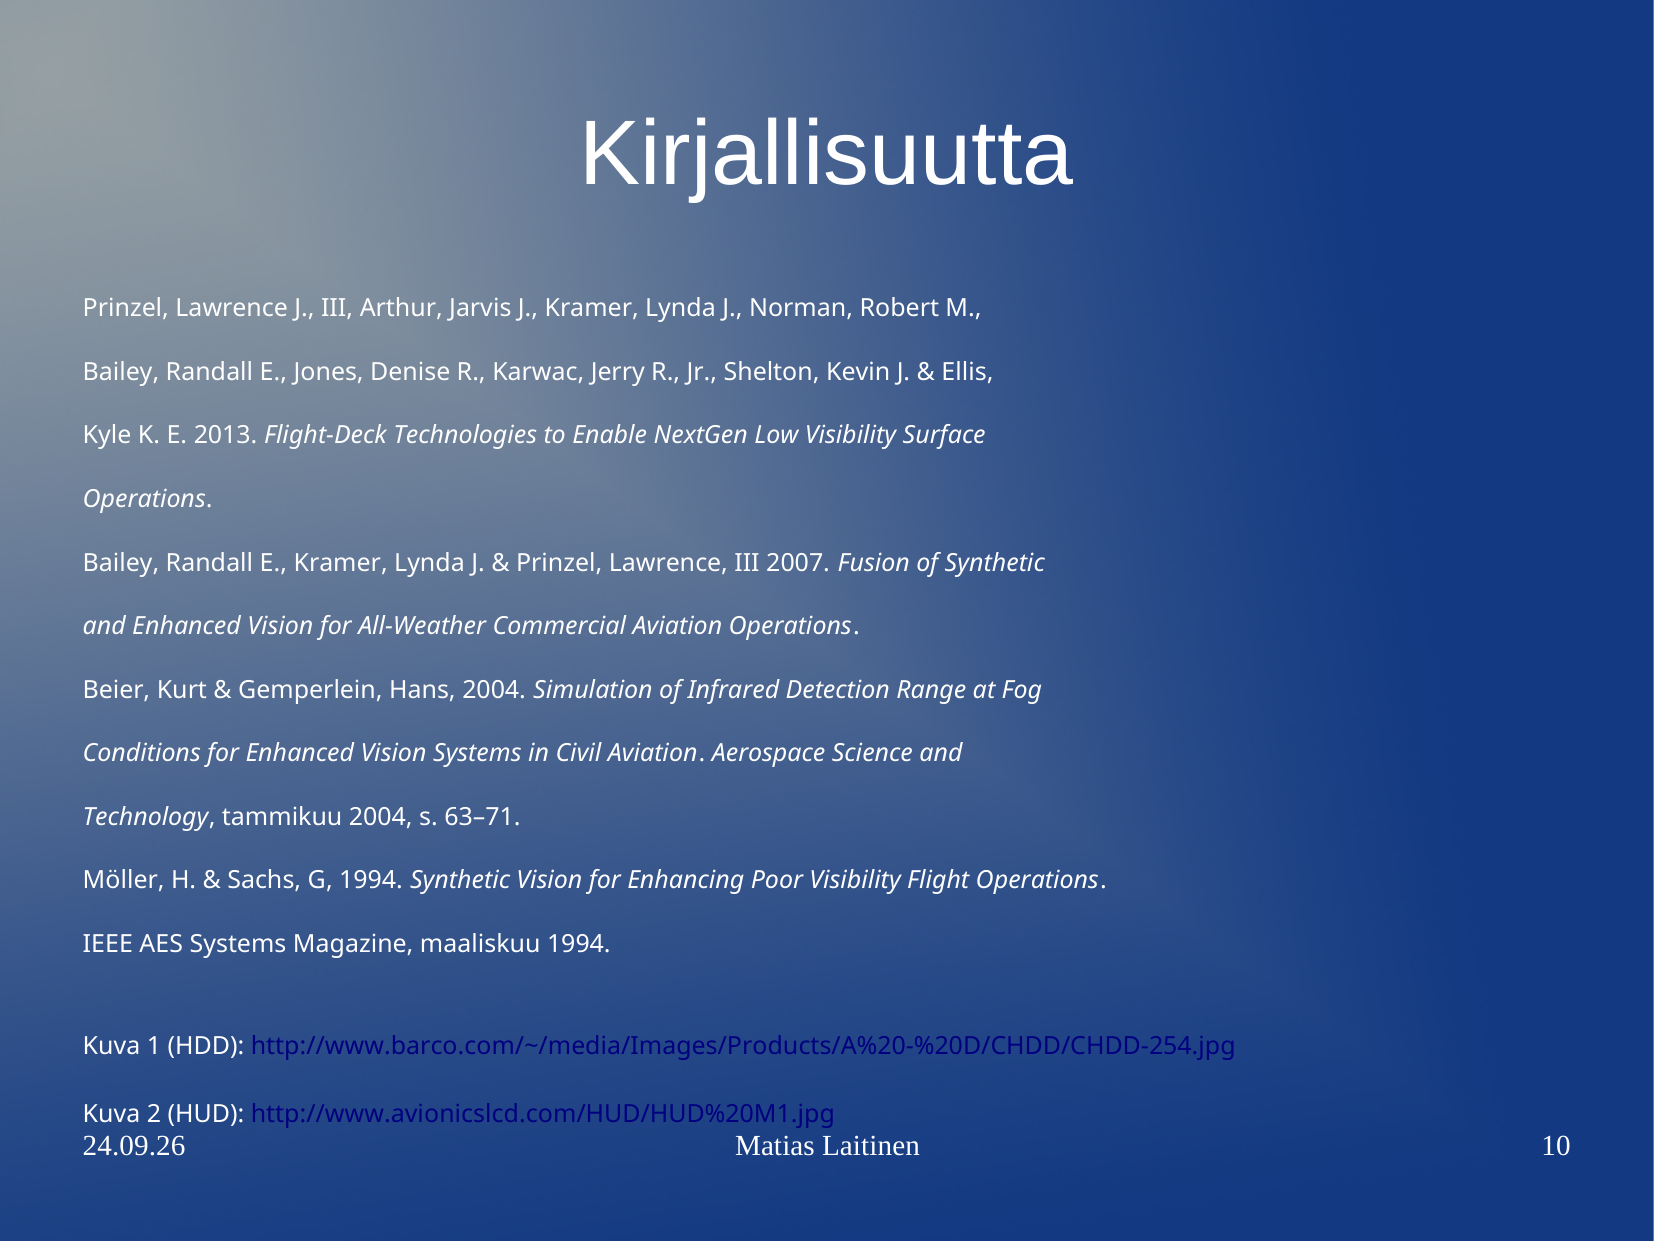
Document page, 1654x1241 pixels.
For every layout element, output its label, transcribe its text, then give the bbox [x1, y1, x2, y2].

title Kirjallisuutta [82, 49, 1571, 257]
picture [0, 0, 1654, 1241]
list Prinzel, Lawrence J., III, Arthur, Jarvis J., Kramer, Lynda J., Norman, Robert M., Bailey, Randall E., Jones, Denise R., Karwac, Jerry R., Jr., Shelton, Kevin J. & Ellis, Kyle K. E. 2013. Flight-Deck Technologies to Enable NextGen Low Visibility Surface Operations. Bailey, Randall E., Kramer, Lynda J. & Prinzel, Lawrence, III 2007. Fusion of Synthetic and Enhanced Vision for All-Weather Commercial Aviation Operations. Beier, Kurt & Gemperlein, Hans, 2004. Simulation of Infrared Detection Range at Fog Conditions for Enhanced Vision Systems in Civil Aviation. Aerospace Science and Technology, tammikuu 2004, s. 63–71. Möller, H. & Sachs, G, 1994. Synthetic Vision for Enhancing Poor Visibility Flight Operations. IEEE AES Systems Magazine, maaliskuu 1994. Kuva 1 (HDD): http://www.barco.com/~/media/Images/Products/A%20-%20D/CHDD/CHDD-254.jpg Kuva 2 (HUD): http://www.avionicslcd.com/HUD/HUD%20M1.jpg [82, 290, 1571, 1109]
